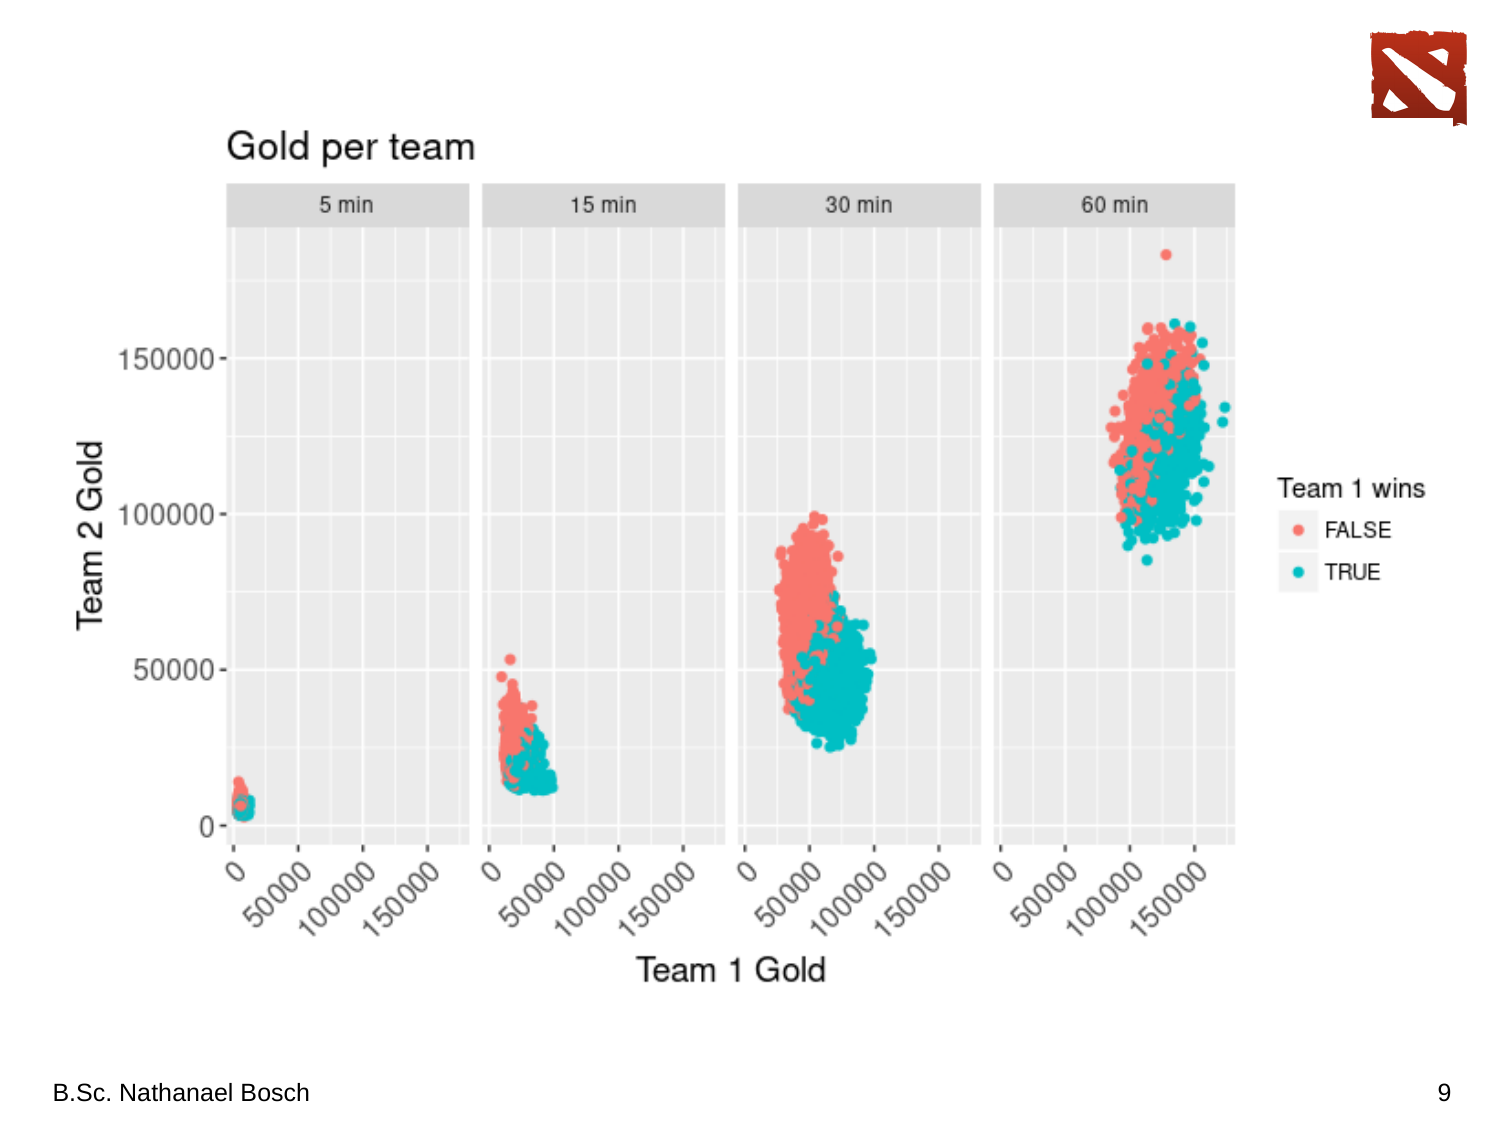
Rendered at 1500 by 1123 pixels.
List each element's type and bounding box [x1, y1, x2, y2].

picture [64, 30, 1467, 995]
